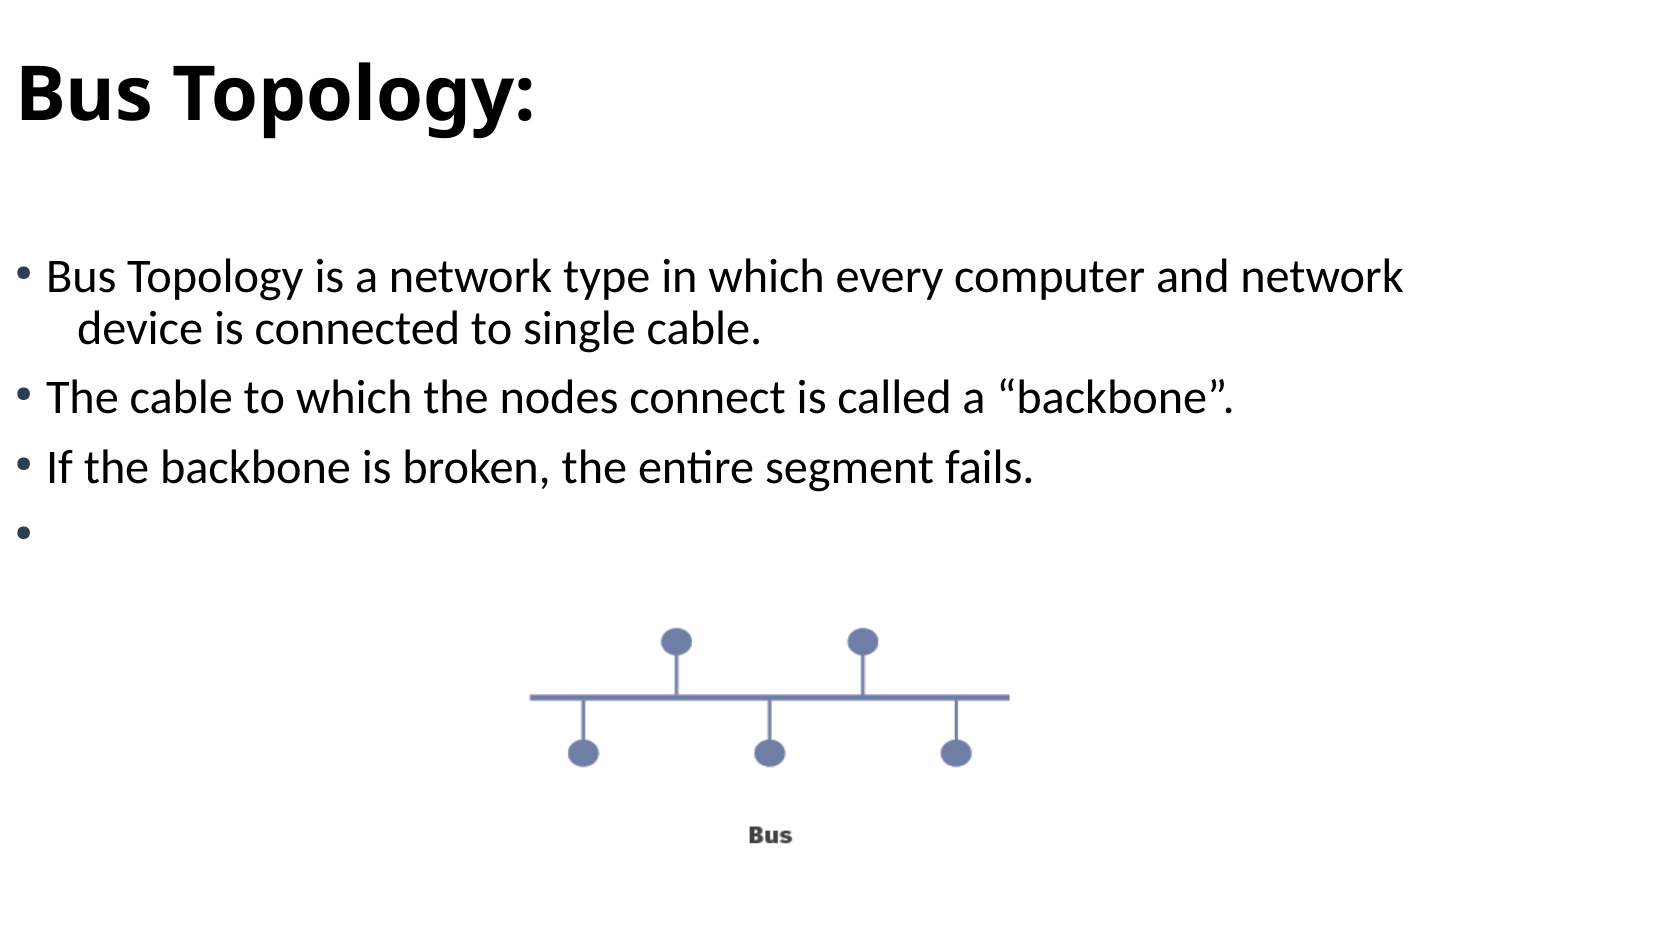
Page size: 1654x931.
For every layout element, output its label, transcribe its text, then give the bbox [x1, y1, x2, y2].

picture [487, 595, 1049, 864]
title Bus Topology: [0, 36, 1536, 155]
list Bus Topology is a network type in which every computer and network device is connected to single cable. The cable to which the nodes connect is called a “backbone”. If the backbone is broken, the entire segment fails. [0, 243, 1536, 864]
